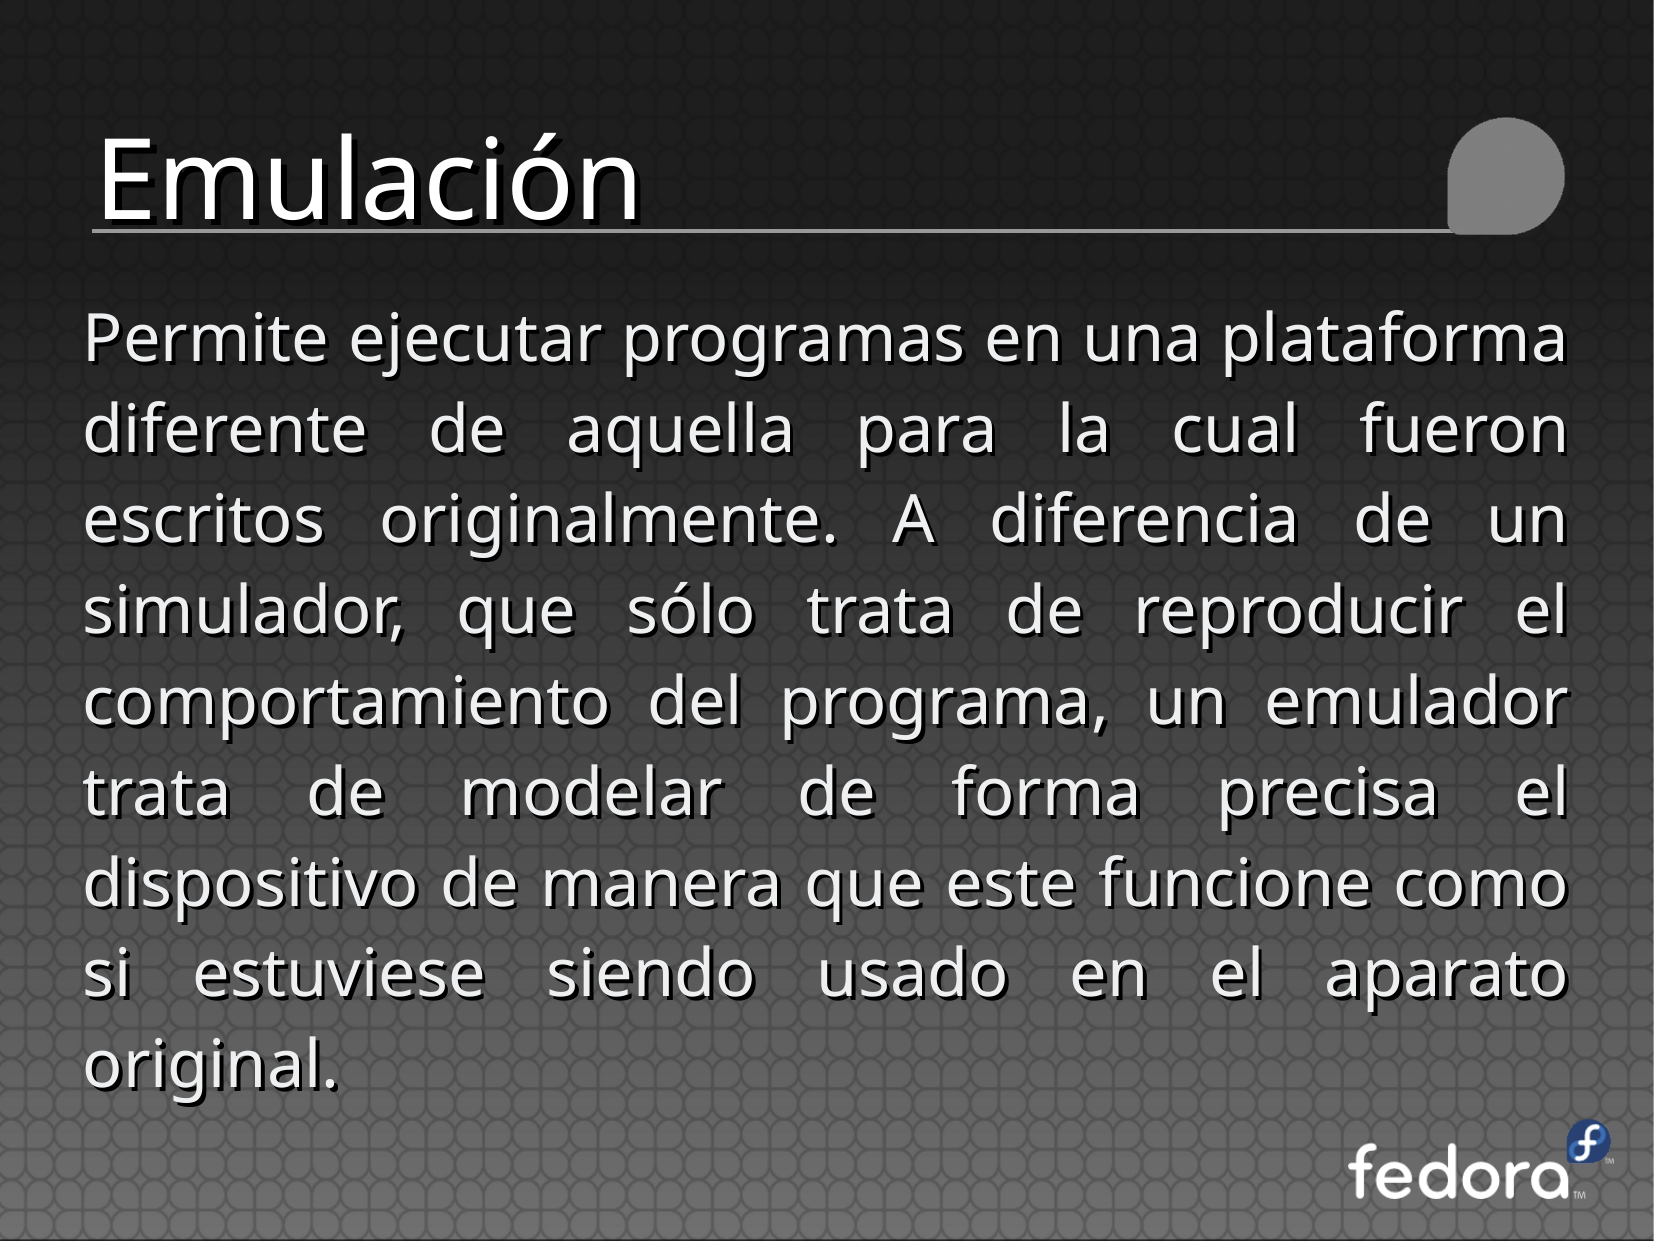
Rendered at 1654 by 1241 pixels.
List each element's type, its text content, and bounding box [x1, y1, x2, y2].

list Permite ejecutar programas en una plataforma diferente de aquella para la cual fueron escritos originalmente. A diferencia de un simulador, que sólo trata de reproducir el comportamiento del programa, un emulador trata de modelar de forma precisa el dispositivo de manera que este funcione como si estuviese siendo usado en el aparato original. [82, 290, 1571, 1094]
picture [0, 0, 1654, 1241]
title Emulación [94, 100, 1426, 251]
